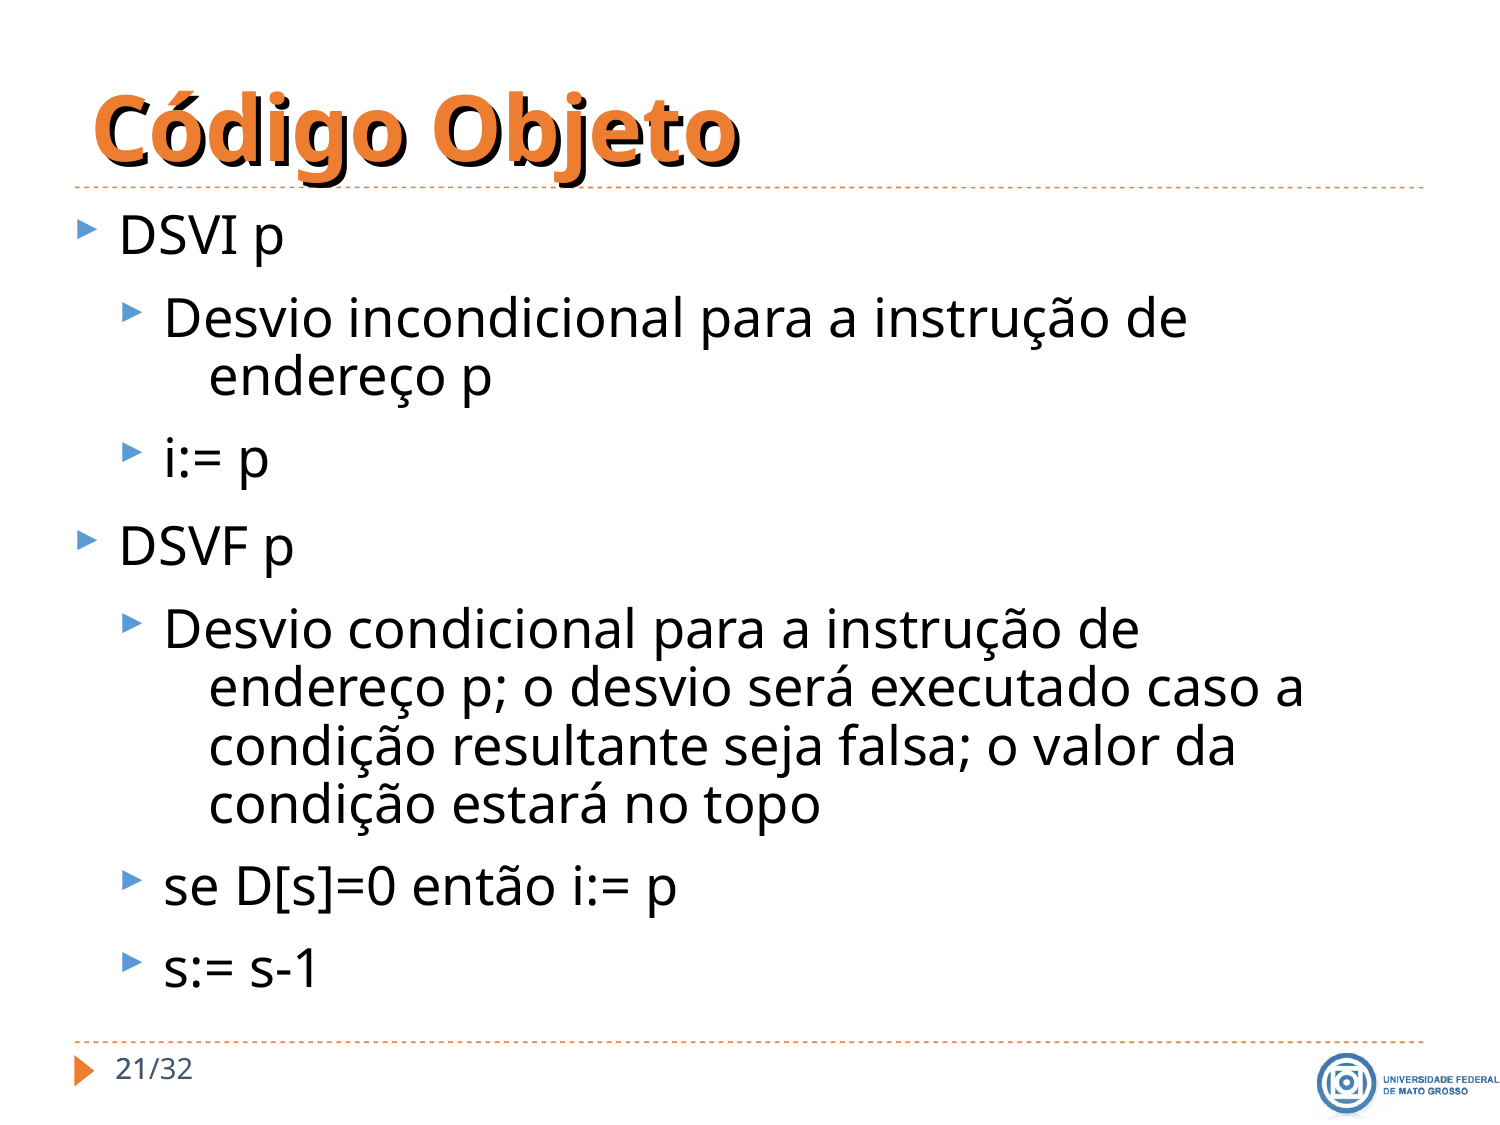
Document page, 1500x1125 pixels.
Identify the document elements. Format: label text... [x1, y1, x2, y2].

list DSVI p Desvio incondicional para a instrução de endereço p i:= p DSVF p Desvio condicional para a instrução de endereço p; o desvio será executado caso a condição resultante seja falsa; o valor da condição estará no topo se D[s]=0 então i:= p s:= s-1 [59, 200, 1410, 1011]
picture [1311, 1048, 1500, 1122]
text_box <número> [100, 1042, 426, 1103]
title Código Objeto [75, 24, 1426, 188]
